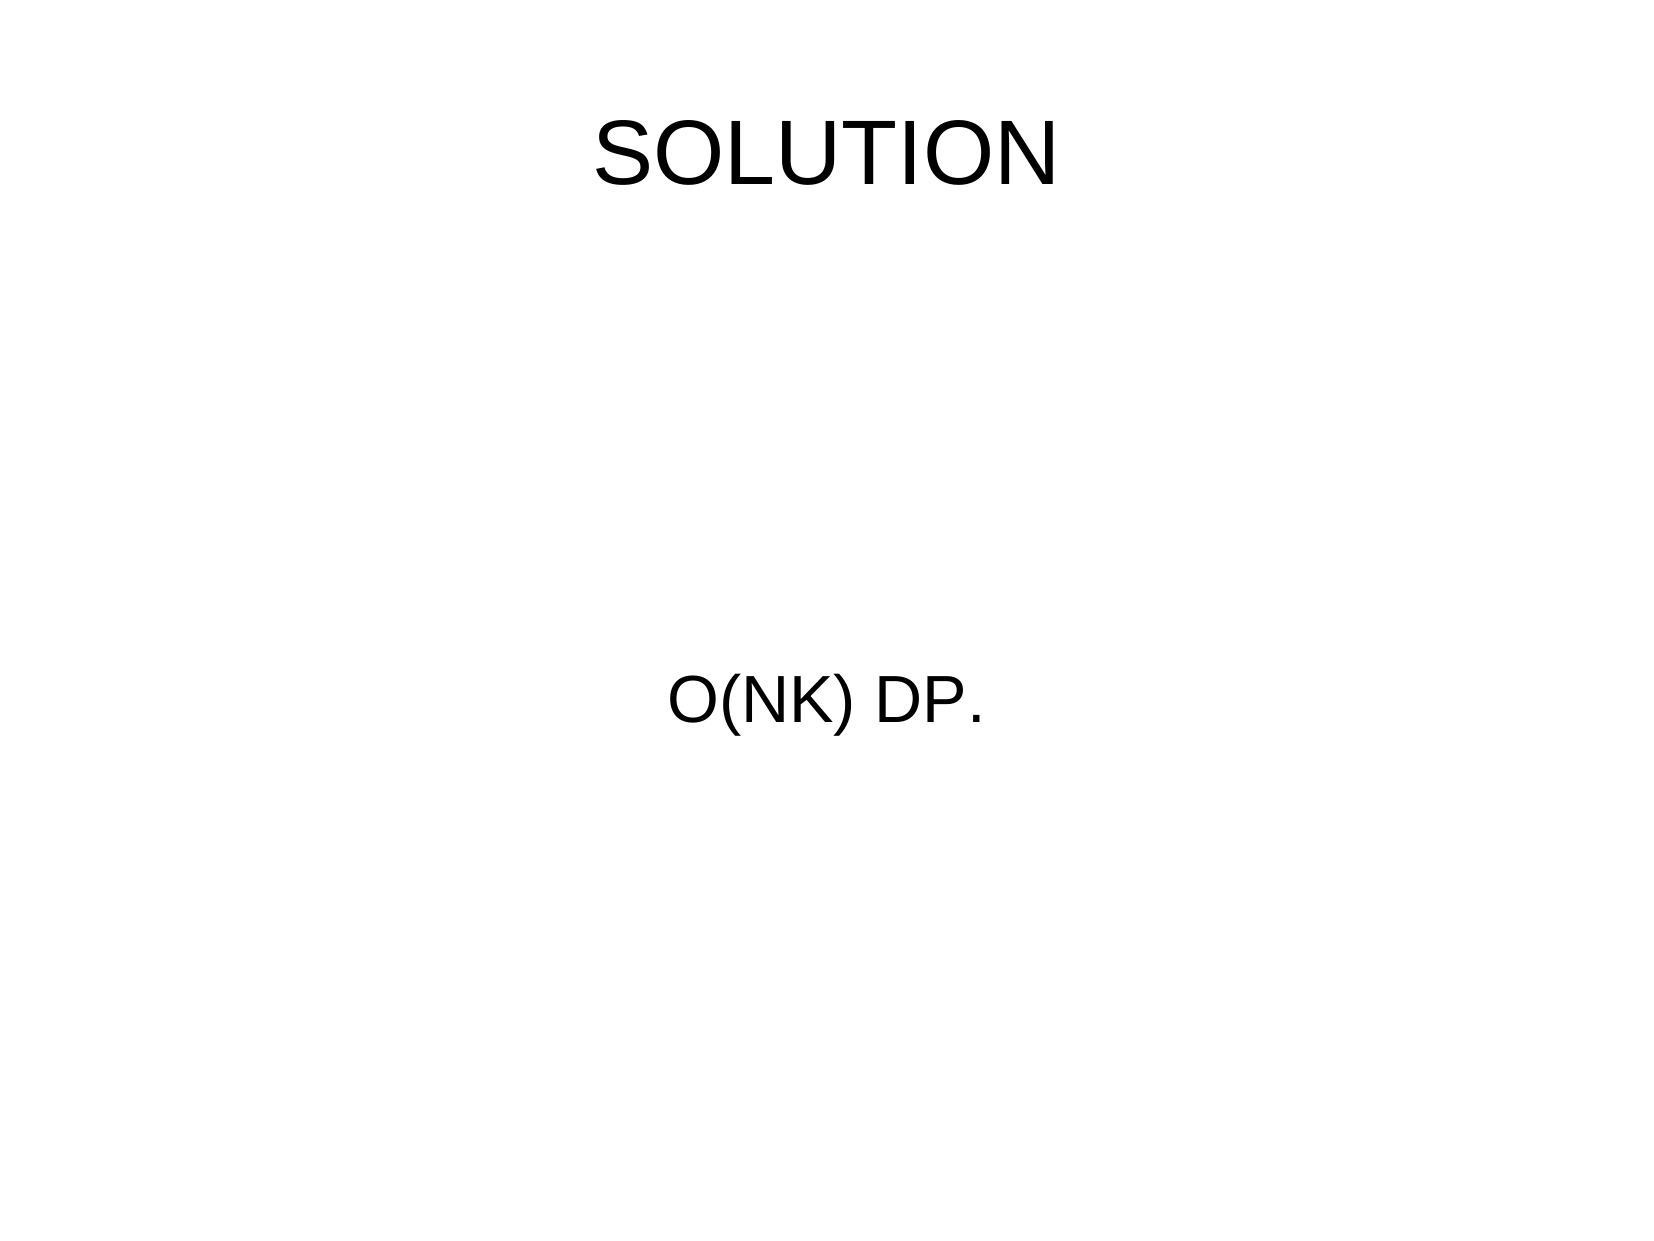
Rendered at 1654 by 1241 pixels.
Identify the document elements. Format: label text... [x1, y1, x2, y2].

title SOLUTION [82, 56, 1571, 250]
subtitle O(NK) DP. [82, 297, 1571, 1102]
